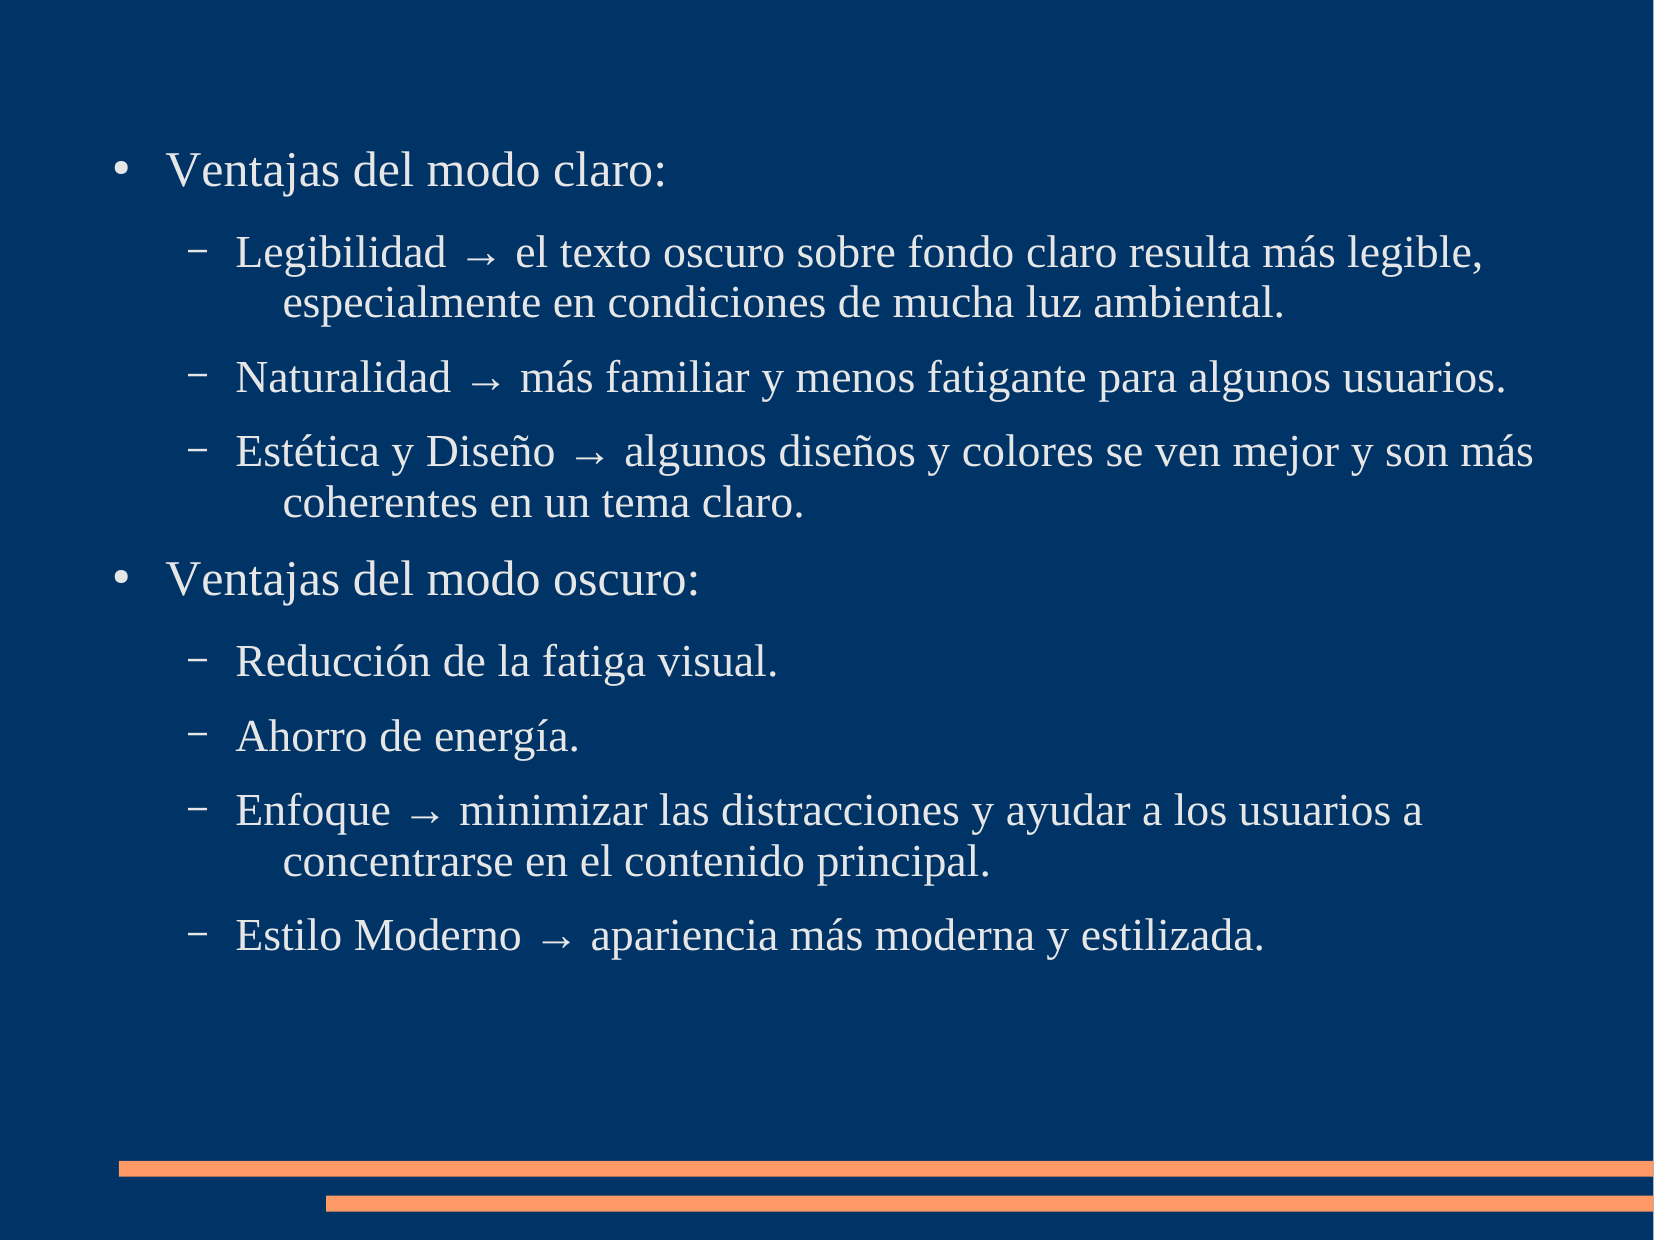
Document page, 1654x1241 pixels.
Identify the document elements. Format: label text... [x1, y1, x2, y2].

list Ventajas del modo claro: Legibilidad → el texto oscuro sobre fondo claro resulta más legible, especialmente en condiciones de mucha luz ambiental. Naturalidad → más familiar y menos fatigante para algunos usuarios. Estética y Diseño → algunos diseños y colores se ven mejor y son más coherentes en un tema claro. Ventajas del modo oscuro: Reducción de la fatiga visual. Ahorro de energía. Enfoque → minimizar las distracciones y ayudar a los usuarios a concentrarse en el contenido principal. Estilo Moderno → apariencia más moderna y estilizada. [94, 141, 1567, 966]
